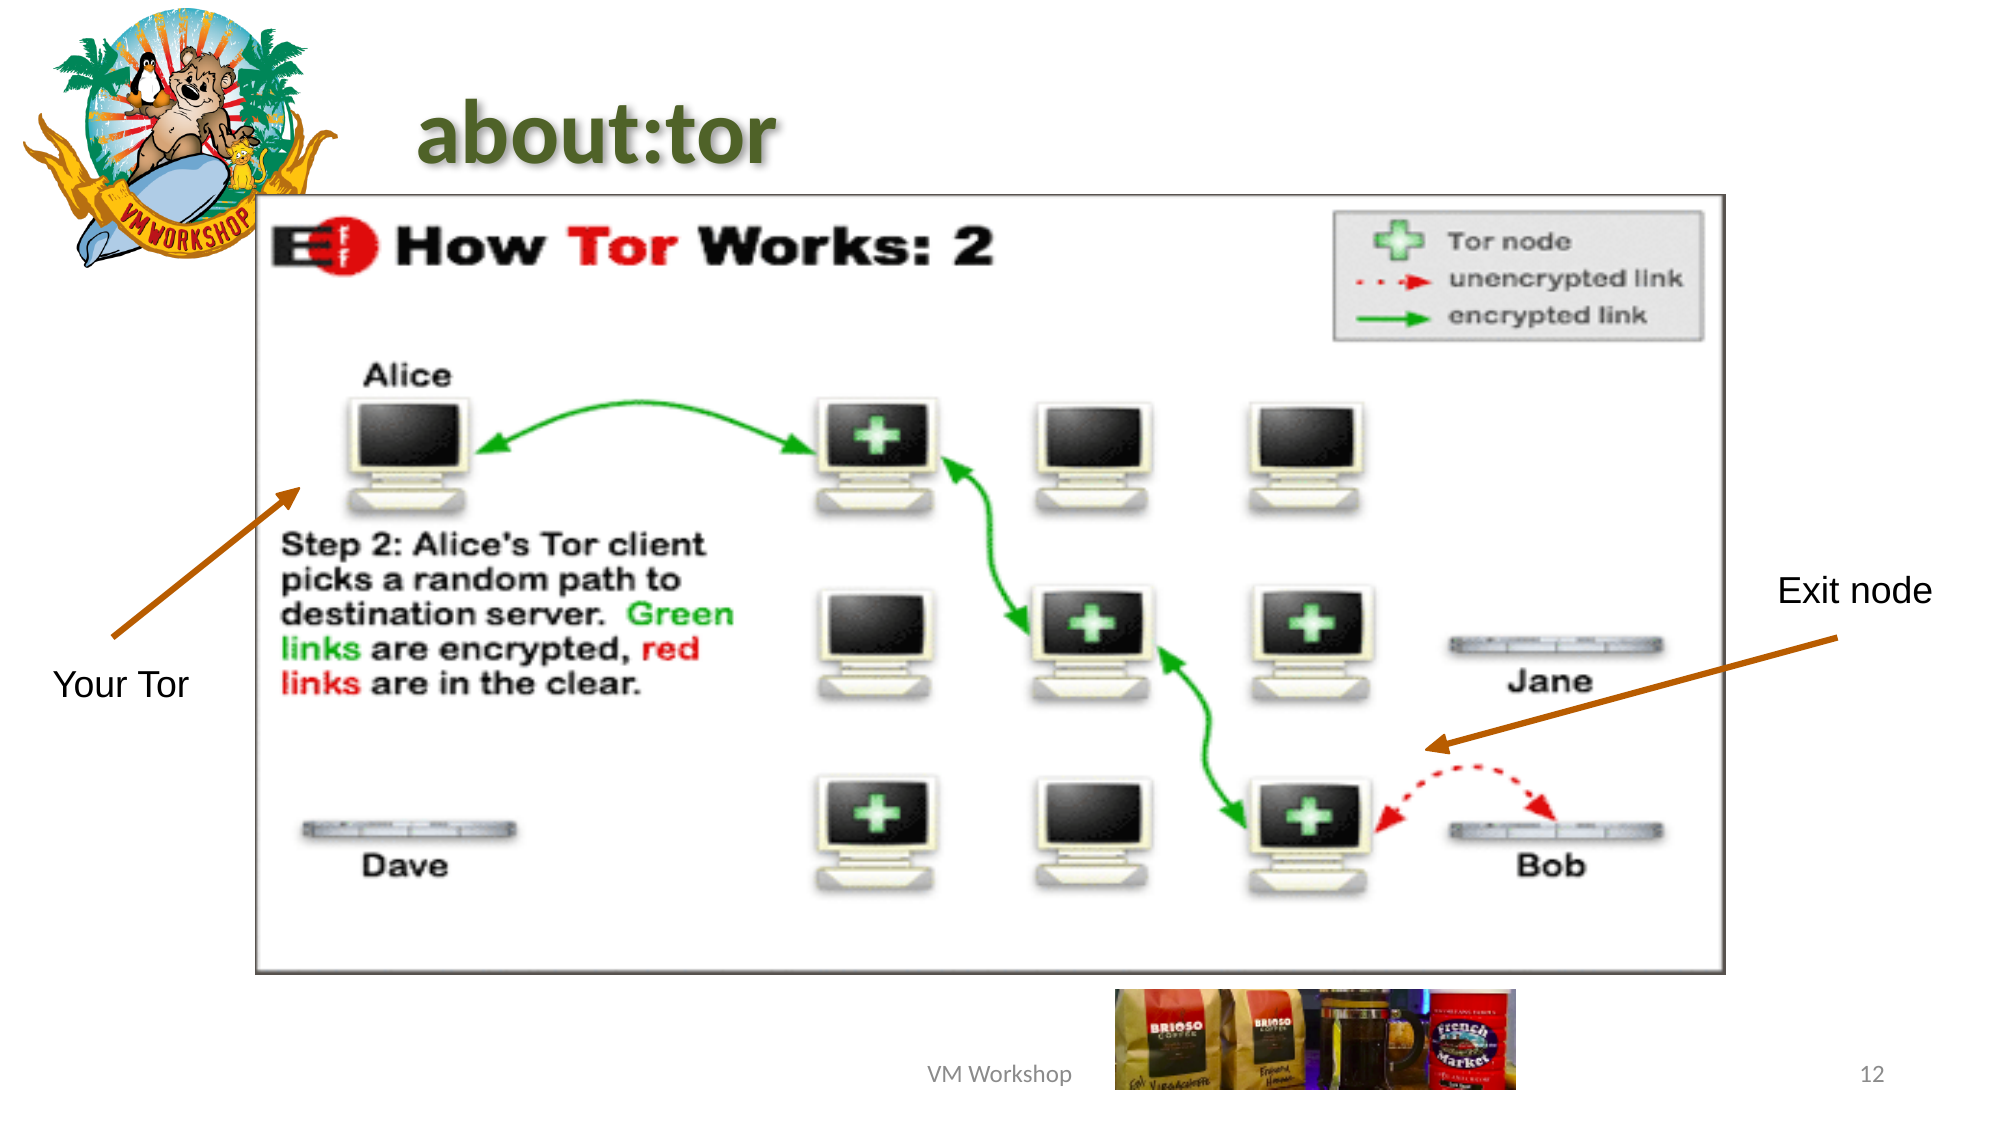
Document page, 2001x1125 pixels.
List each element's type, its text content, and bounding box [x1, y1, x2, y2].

picture [23, 8, 1726, 976]
text_box Your Tor [37, 655, 226, 713]
picture [1115, 989, 1516, 1090]
text_box Exit node [1762, 562, 1969, 620]
title about:tor [400, 62, 1930, 192]
